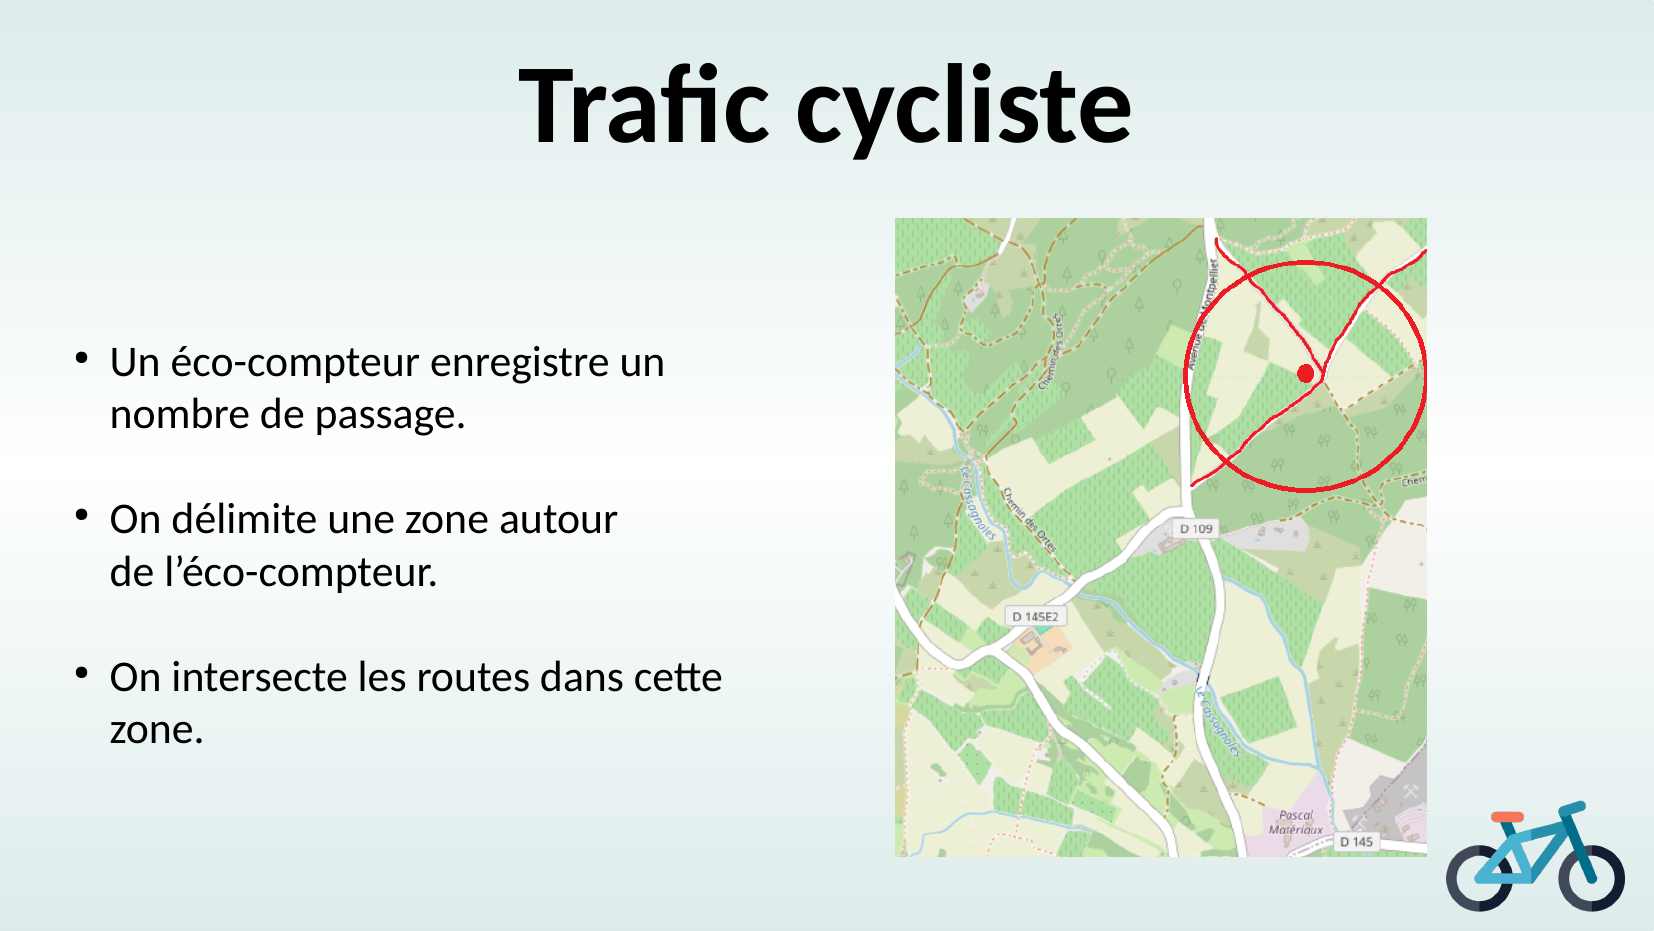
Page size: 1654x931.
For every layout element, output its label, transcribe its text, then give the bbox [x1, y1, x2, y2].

picture [1446, 767, 1625, 931]
picture [895, 218, 1427, 857]
text_box Un éco-compteur enregistre un nombre de passage. On délimite une zone autour de l’éco-compteur. On intersecte les routes dans cette zone. [59, 324, 804, 760]
title Trafic cycliste [82, 37, 1571, 193]
